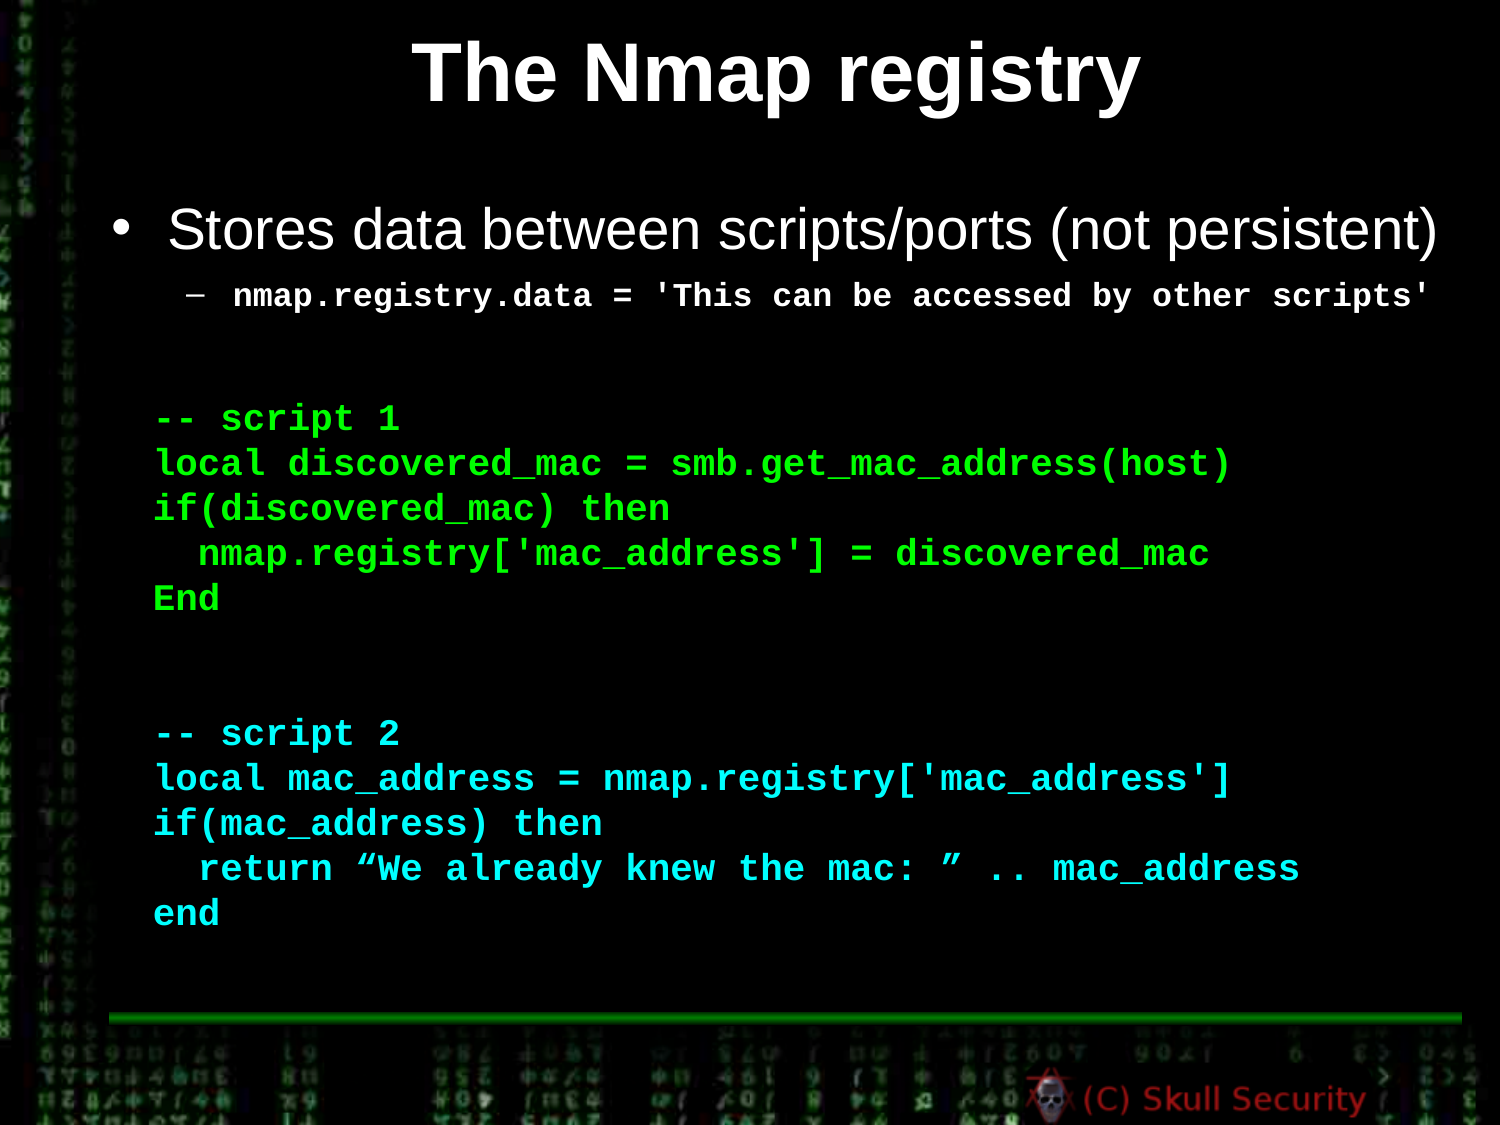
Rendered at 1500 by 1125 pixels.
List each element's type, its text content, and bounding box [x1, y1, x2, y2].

list Stores data between scripts/ports (not persistent) nmap.registry.data = 'This can be accessed by other scripts' [108, 183, 1459, 997]
title The Nmap registry [103, 5, 1450, 131]
text_box -- script 1 local discovered_mac = smb.get_mac_address(host) if(discovered_mac) then nmap.registry['mac_address'] = discovered_mac End -- script 2 local mac_address = nmap.registry['mac_address'] if(mac_address) then return “We already knew the mac: ” .. mac_address end [138, 385, 1489, 941]
picture [0, 0, 1500, 1125]
